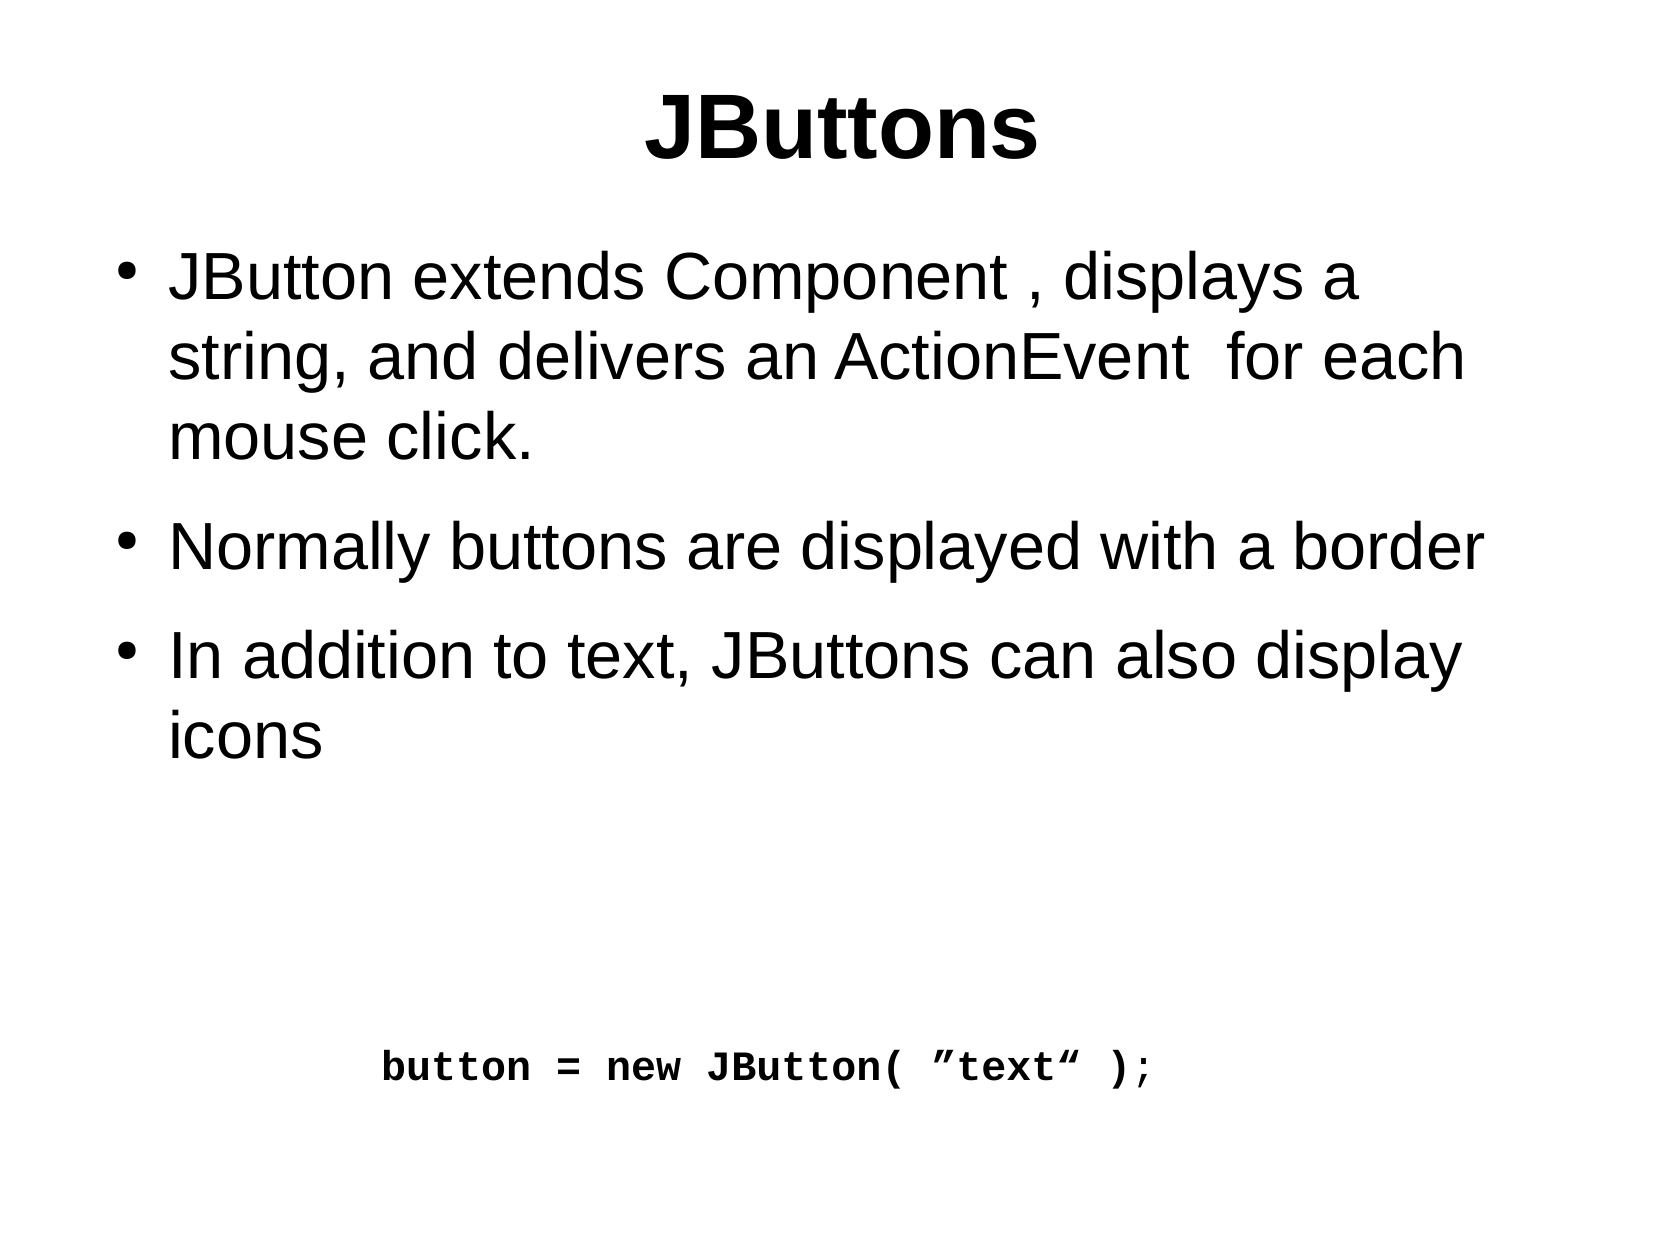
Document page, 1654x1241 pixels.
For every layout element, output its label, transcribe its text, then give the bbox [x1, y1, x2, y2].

title JButtons [82, 49, 1571, 196]
list JButton extends Component , displays a string, and delivers an ActionEvent for each mouse click. Normally buttons are displayed with a border In addition to text, JButtons can also display icons [82, 225, 1538, 1186]
text_box button = new JButton( ”text“ ); [366, 1030, 1171, 1097]
